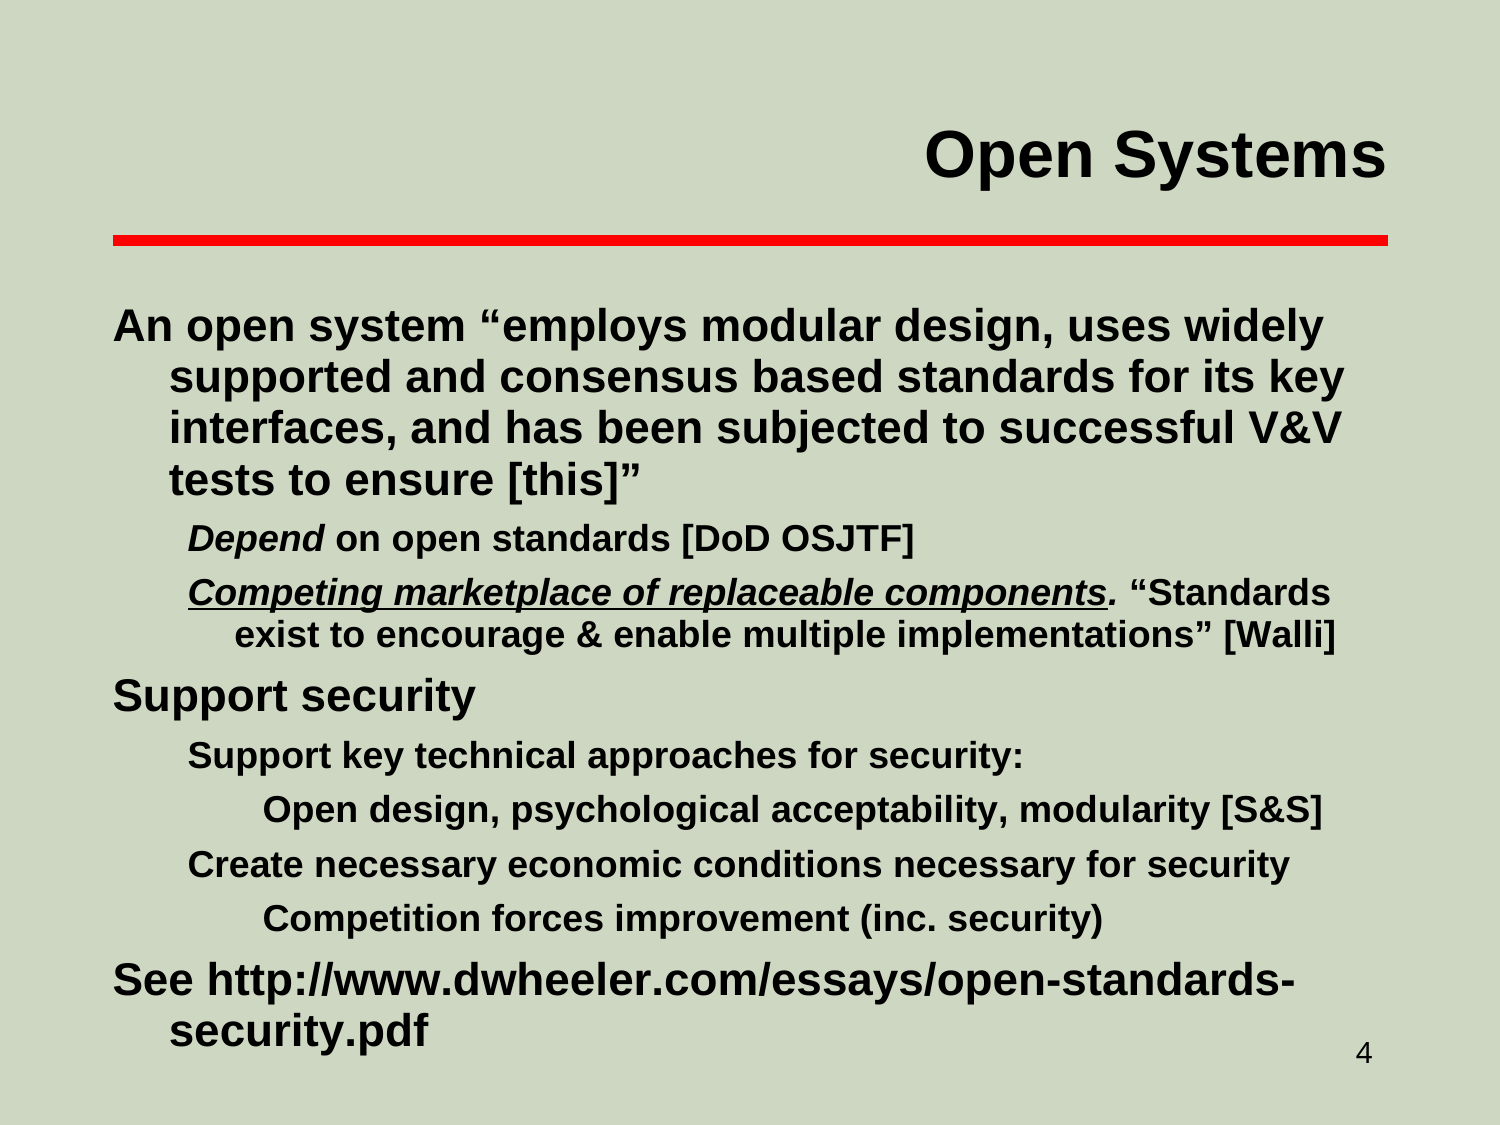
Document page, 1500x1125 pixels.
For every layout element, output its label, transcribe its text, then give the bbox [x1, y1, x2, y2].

list An open system “employs modular design, uses widely supported and consensus based standards for its key interfaces, and has been subjected to successful V&V tests to ensure [this]” Depend on open standards [DoD OSJTF] Competing marketplace of replaceable components. “Standards exist to encourage & enable multiple implementations” [Walli] Support security Support key technical approaches for security: Open design, psychological acceptability, modularity [S&S] Create necessary economic conditions necessary for security Competition forces improvement (inc. security) See http://www.dwheeler.com/essays/open-standards-security.pdf [112, 299, 1388, 1096]
title Open Systems [337, 93, 1388, 217]
